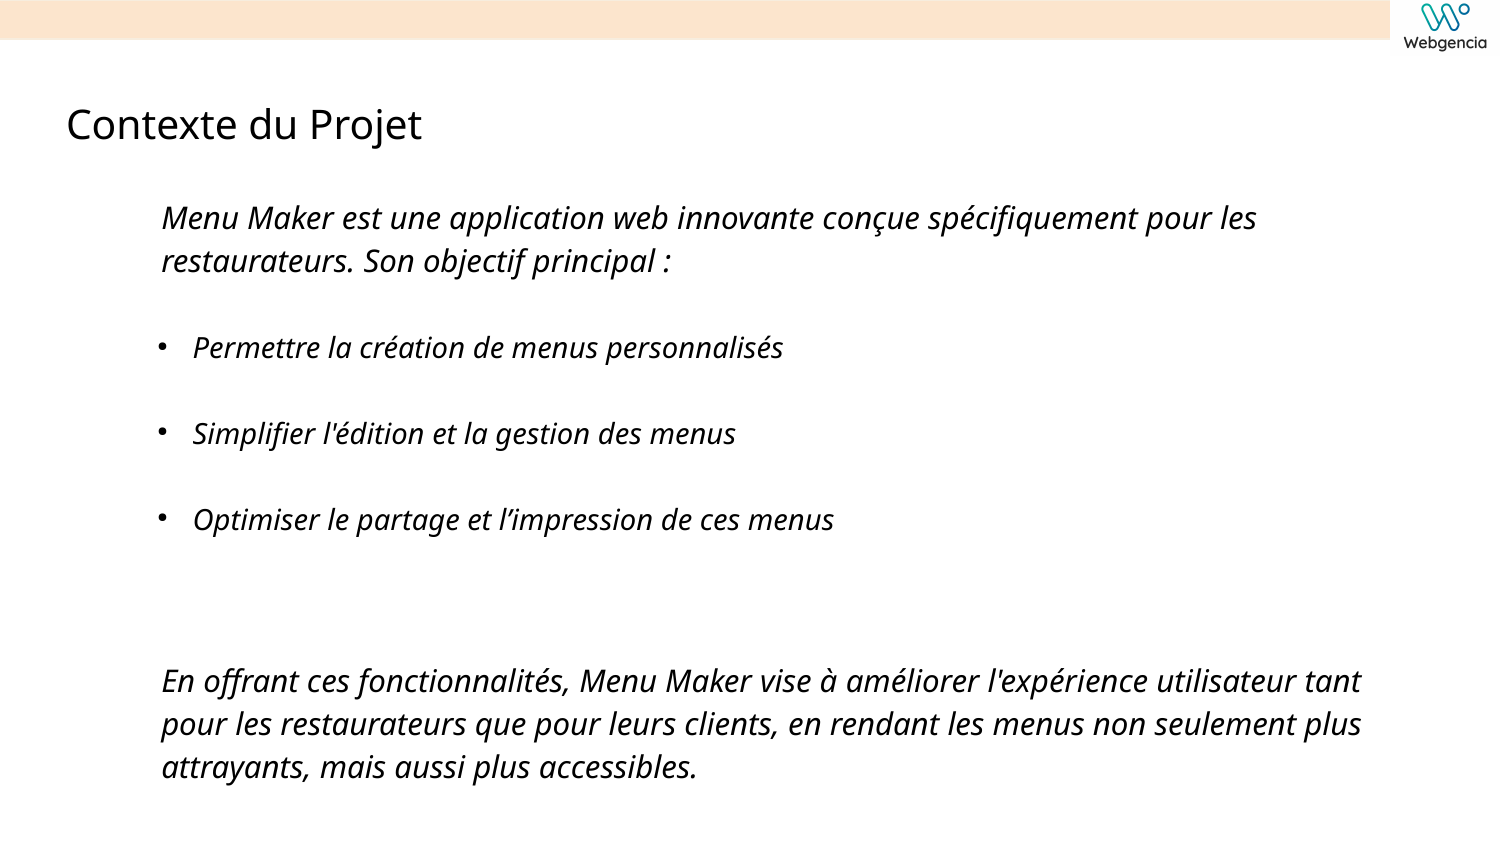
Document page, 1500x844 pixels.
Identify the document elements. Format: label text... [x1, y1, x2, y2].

picture [1390, 0, 1500, 56]
title Contexte du Projet [51, 72, 1449, 167]
text_box [0, 0, 1390, 40]
text_box Menu Maker est une application web innovante conçue spécifiquement pour les restaurateurs. Son objectif principal : Permettre la création de menus personnalisés Simplifier l'édition et la gestion des menus Optimiser le partage et l’impression de ces menus En offrant ces fonctionnalités, Menu Maker vise à améliorer l'expérience utilisateur tant pour les restaurateurs que pour leurs clients, en rendant les menus non seulement plus attrayants, mais aussi plus accessibles. [71, 177, 1437, 844]
